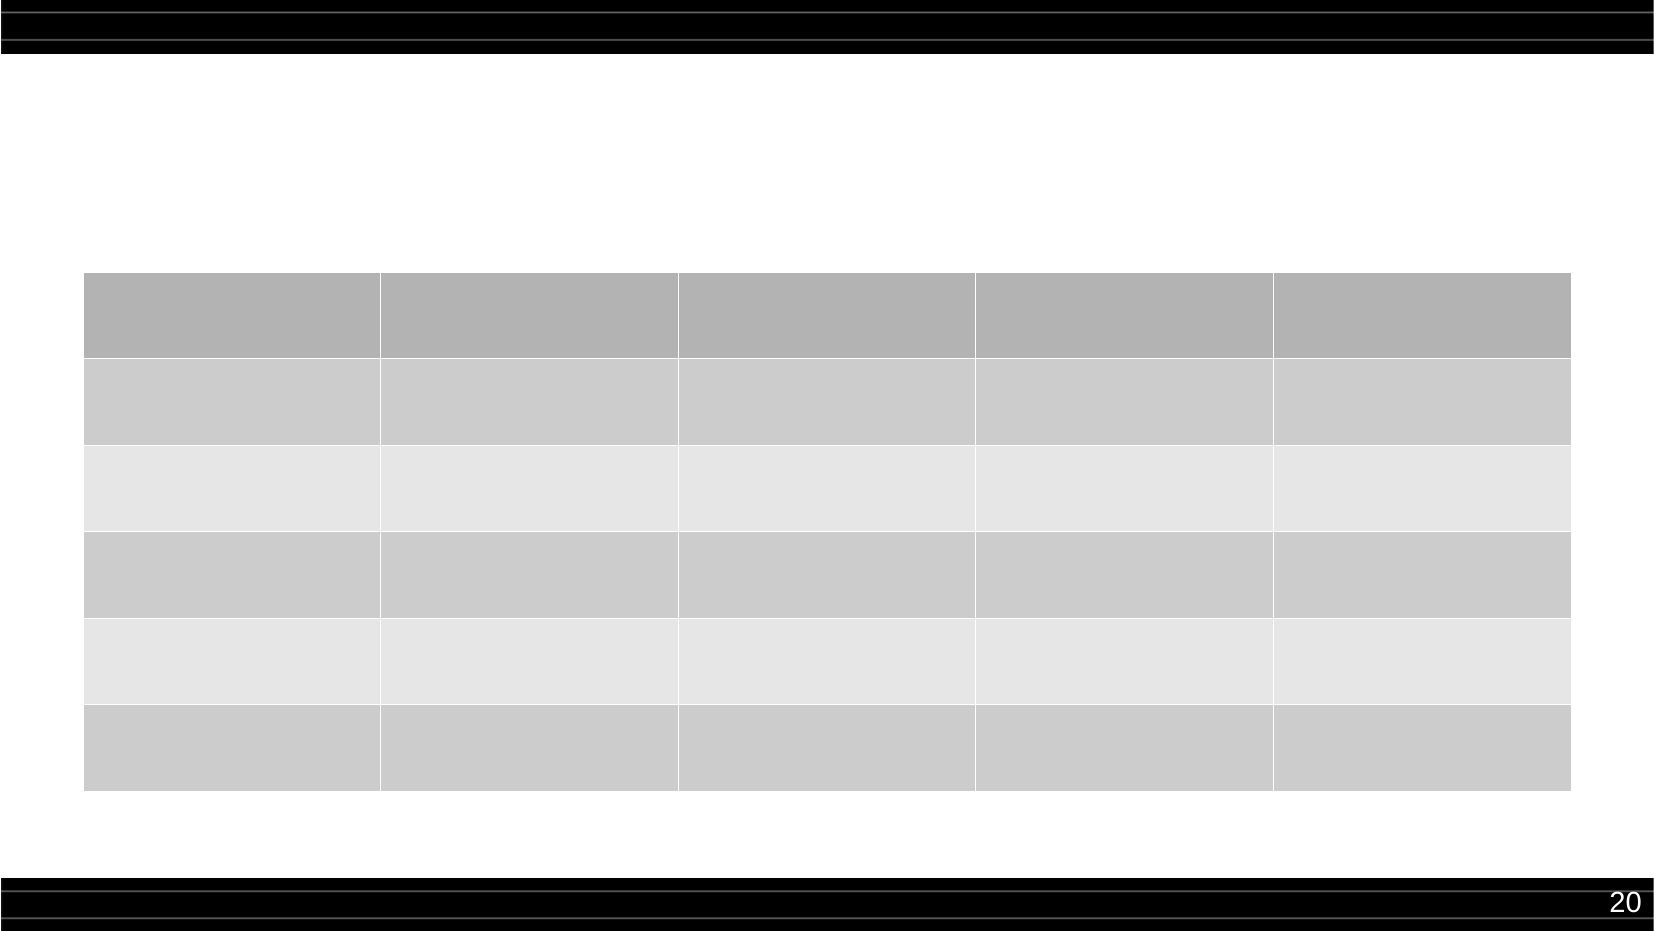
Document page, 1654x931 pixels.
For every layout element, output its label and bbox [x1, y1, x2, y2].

table_cell [1274, 705, 1571, 791]
table_cell [84, 532, 380, 618]
table_cell [381, 705, 678, 791]
table_cell [1274, 446, 1571, 531]
picture [1, 0, 1654, 54]
table_cell [84, 359, 380, 445]
table_cell [381, 446, 678, 531]
table_cell [679, 359, 975, 445]
table_cell [1274, 359, 1571, 445]
table_cell [381, 619, 678, 704]
table_header [381, 273, 678, 358]
table_cell [976, 359, 1273, 445]
table_cell [976, 532, 1273, 618]
table_cell [381, 359, 678, 445]
table_cell [679, 705, 975, 791]
table_cell [976, 446, 1273, 531]
table_cell [976, 705, 1273, 791]
table_cell [84, 619, 380, 704]
table_cell [976, 619, 1273, 704]
table_header [679, 273, 975, 358]
table_cell [679, 446, 975, 531]
table_cell [381, 532, 678, 618]
table_cell [1274, 619, 1571, 704]
table_cell [84, 446, 380, 531]
table_cell [84, 705, 380, 791]
picture [1, 878, 1654, 931]
table_cell [679, 532, 975, 618]
table_header [976, 273, 1273, 358]
table_cell [679, 619, 975, 704]
table_cell [1274, 532, 1571, 618]
table_header [84, 273, 380, 358]
table_header [1274, 273, 1571, 358]
